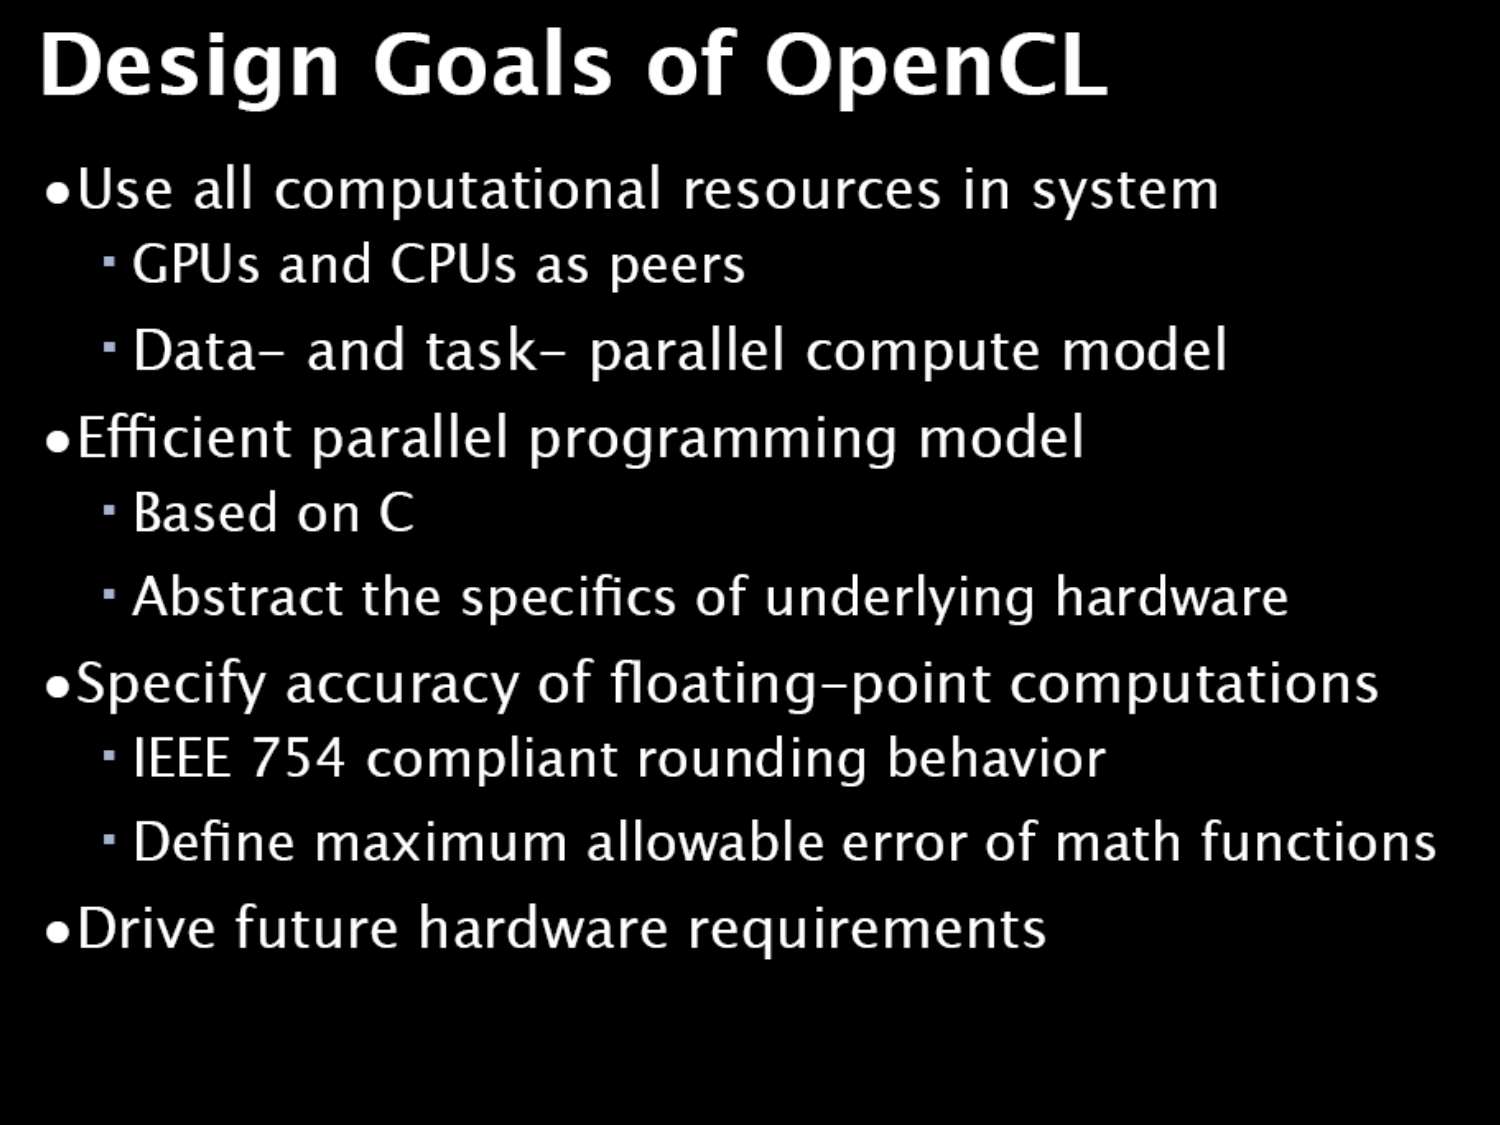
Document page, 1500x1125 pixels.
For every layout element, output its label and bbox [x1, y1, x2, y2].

picture [12, 8, 1475, 963]
